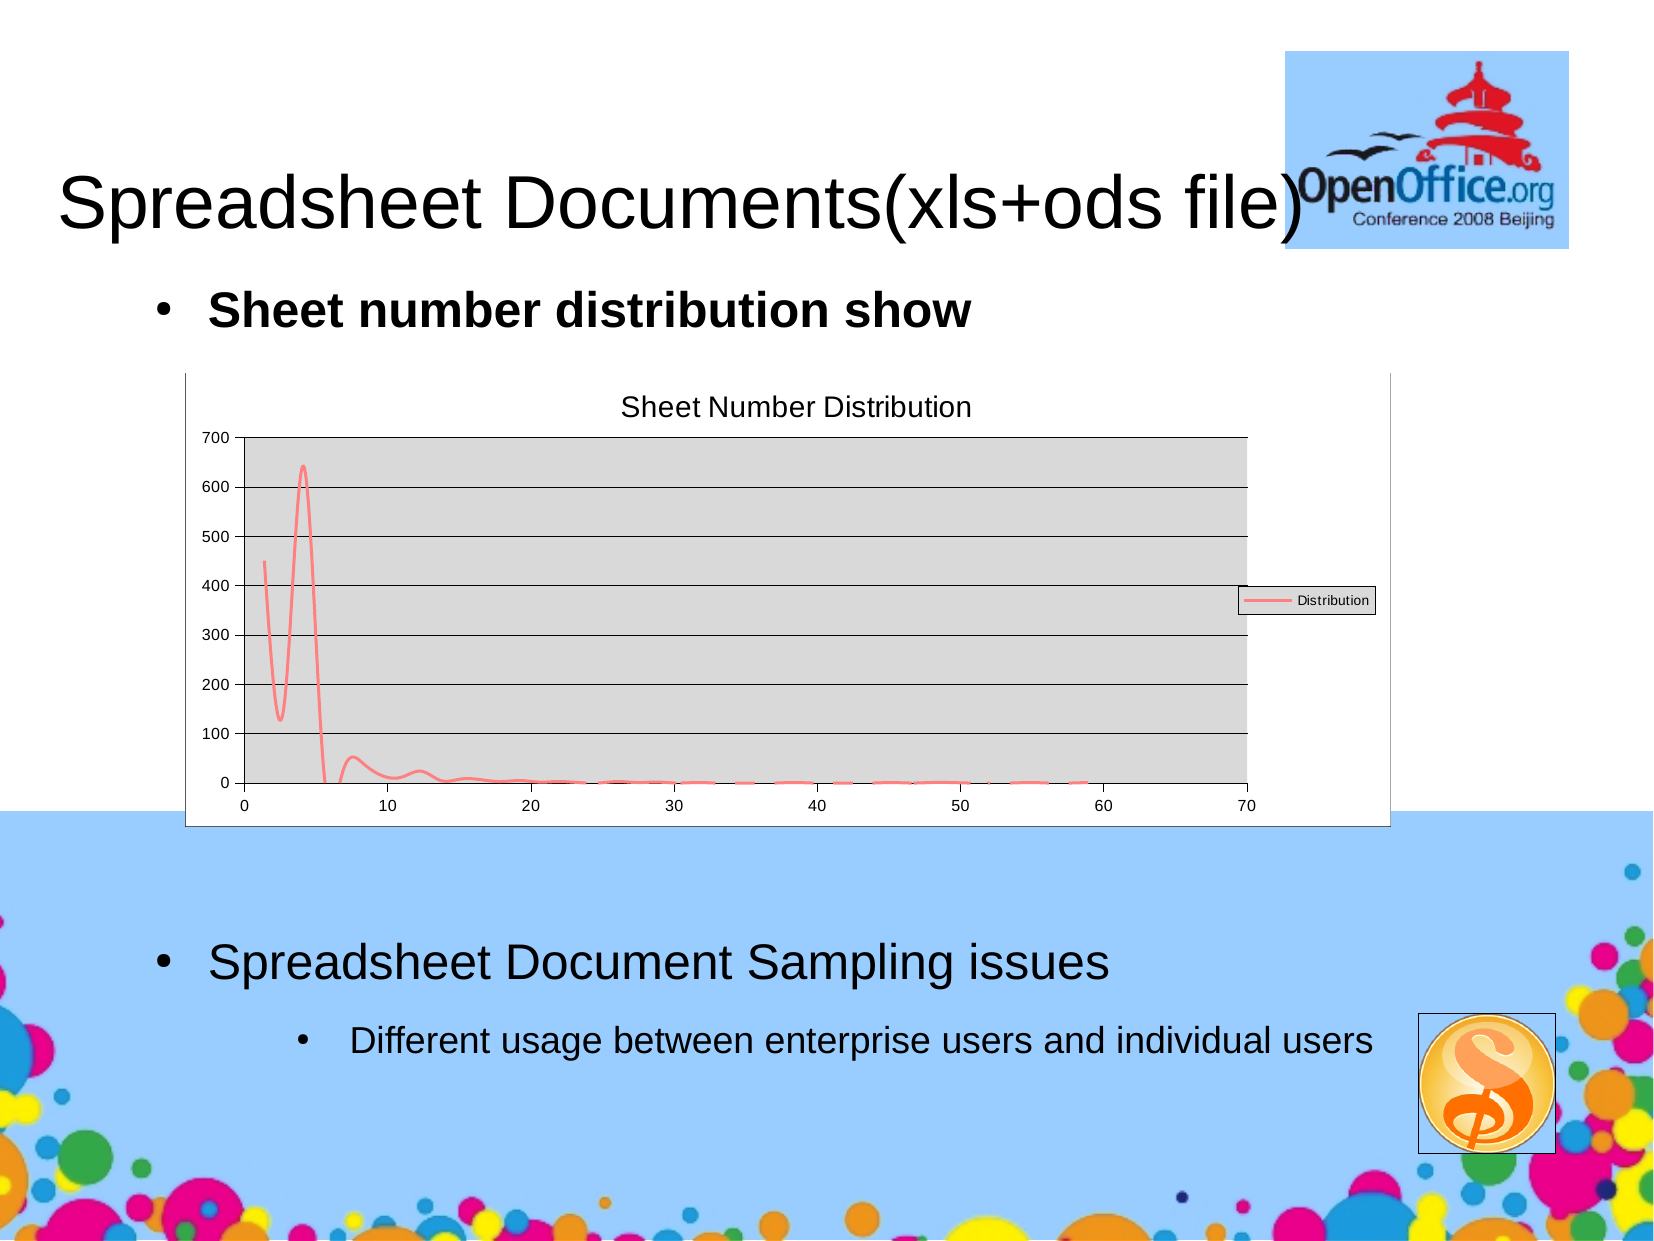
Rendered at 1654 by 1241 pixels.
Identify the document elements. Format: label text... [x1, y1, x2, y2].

picture [0, 810, 1654, 1241]
list Sheet number distribution show [119, 278, 1526, 381]
list Spreadsheet Document Sampling issues Different usage between enterprise users and individual users [119, 934, 1526, 1143]
title Spreadsheet Documents(xls+ods file) [4, 159, 1360, 246]
picture [1285, 51, 1569, 250]
chart [185, 373, 1391, 827]
